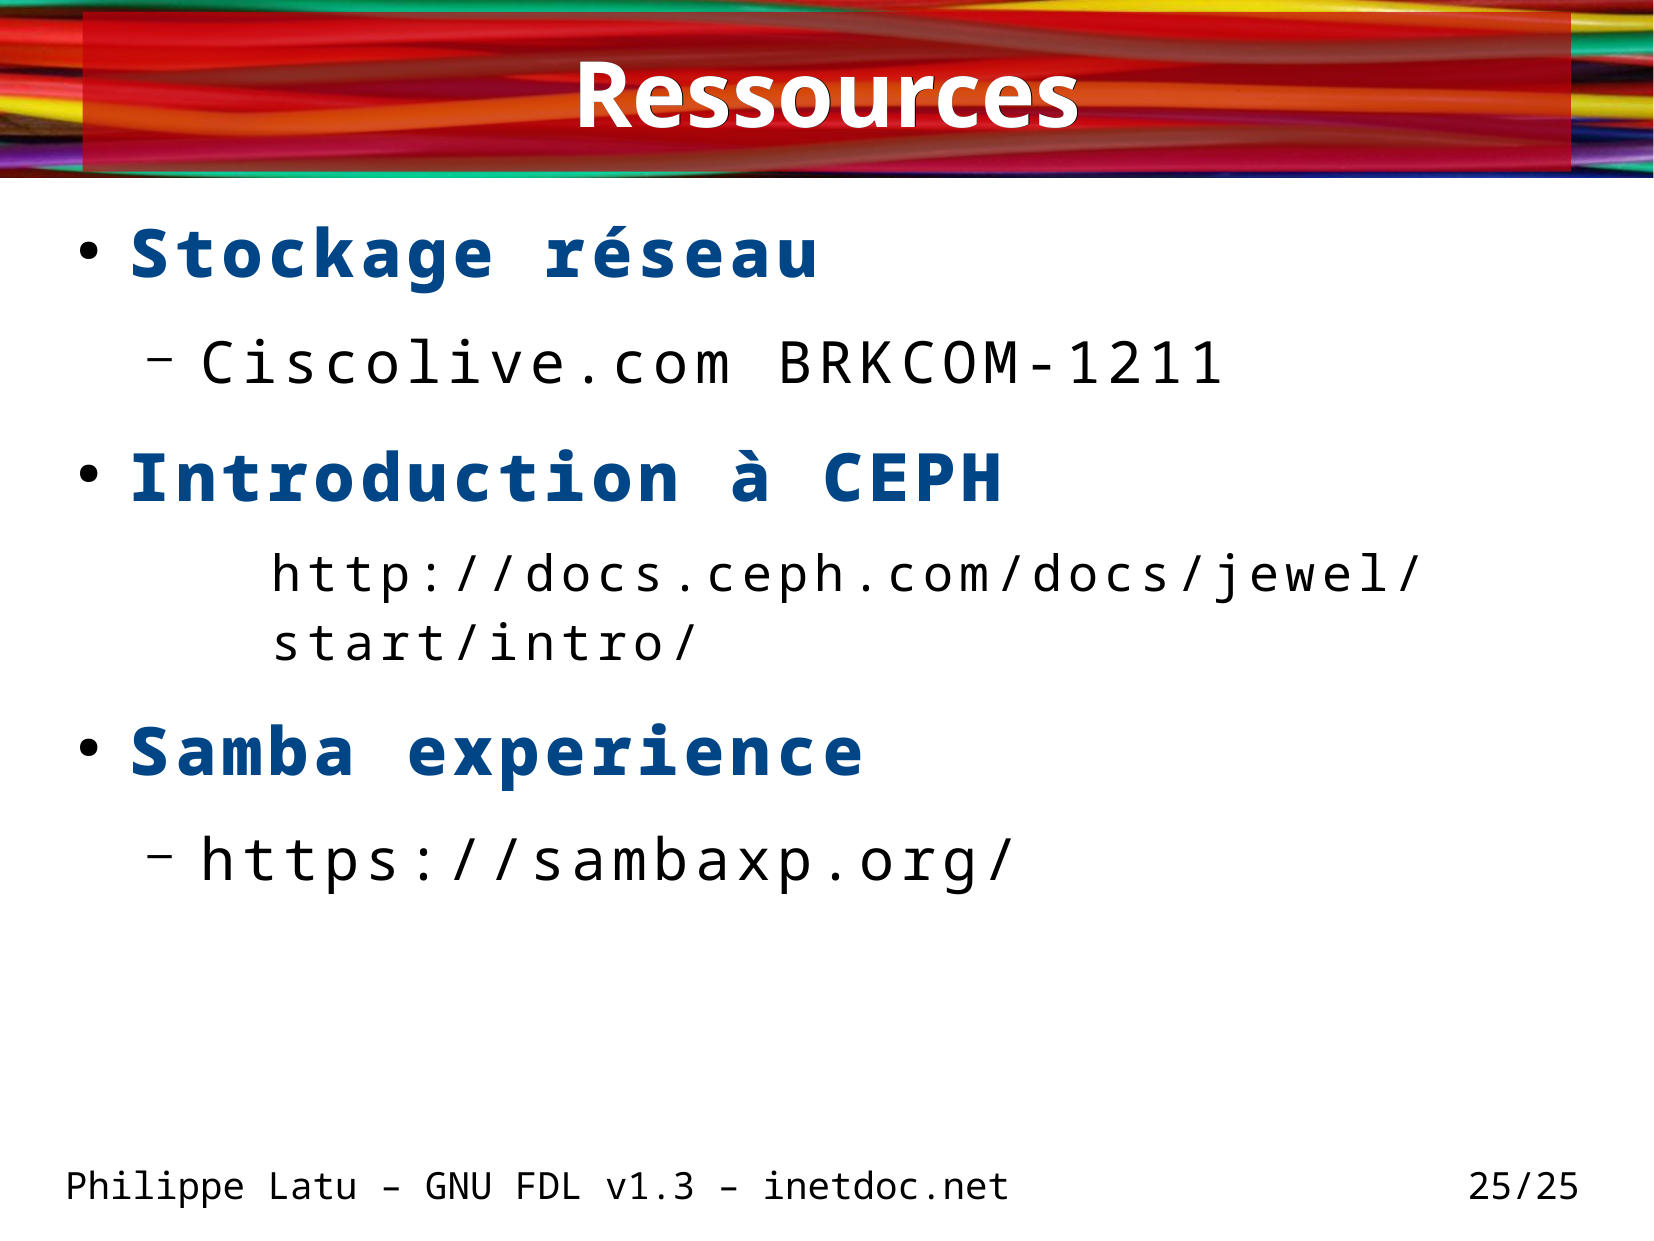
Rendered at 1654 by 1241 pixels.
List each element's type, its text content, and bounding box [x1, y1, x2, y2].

list Stockage réseau Ciscolive.com BRKCOM-1211 Introduction à CEPH http://docs.ceph.com/docs/jewel/start/intro/ Samba experience https://sambaxp.org/ [59, 206, 1548, 1099]
text_box Philippe Latu – GNU FDL v1.3 – inetdoc.net <numéro>/25 [59, 1133, 1595, 1237]
title Ressources [82, 11, 1571, 172]
picture [0, 0, 1654, 178]
